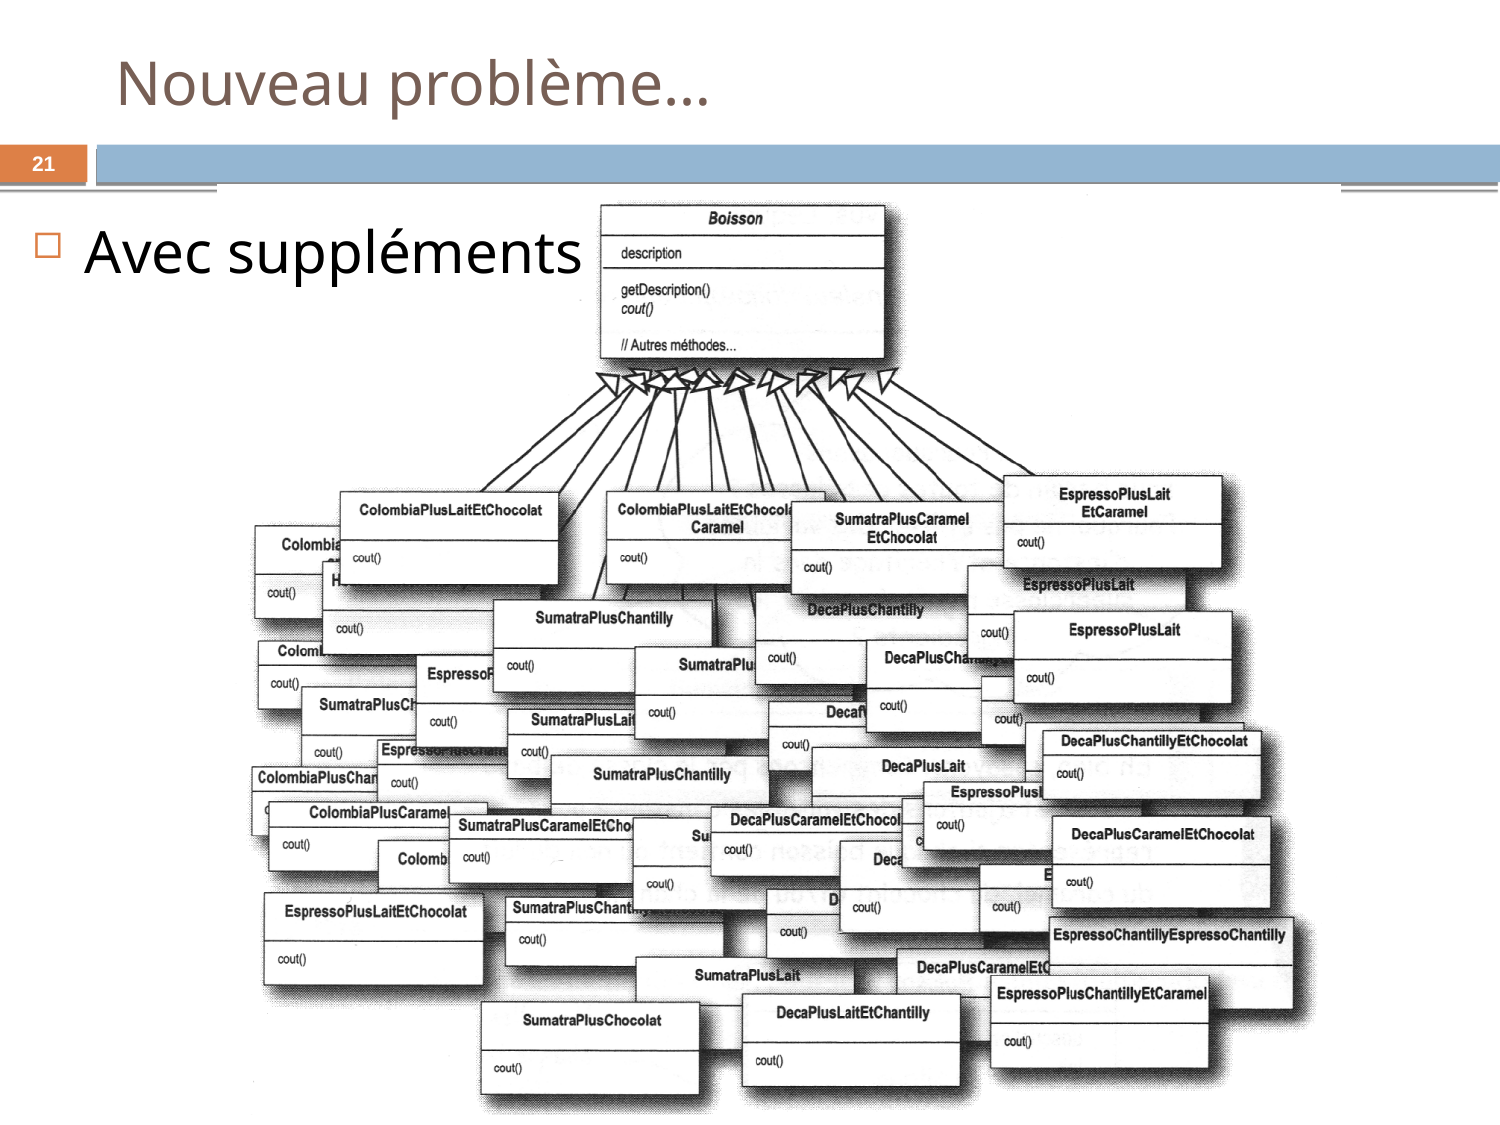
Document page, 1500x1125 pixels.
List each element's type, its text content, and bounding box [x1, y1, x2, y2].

list Avec suppléments [17, 208, 1368, 959]
picture [217, 959, 1341, 1115]
title Nouveau problème… [100, 37, 1438, 126]
slide_number <numéro> [0, 143, 88, 184]
picture [217, 184, 1341, 208]
